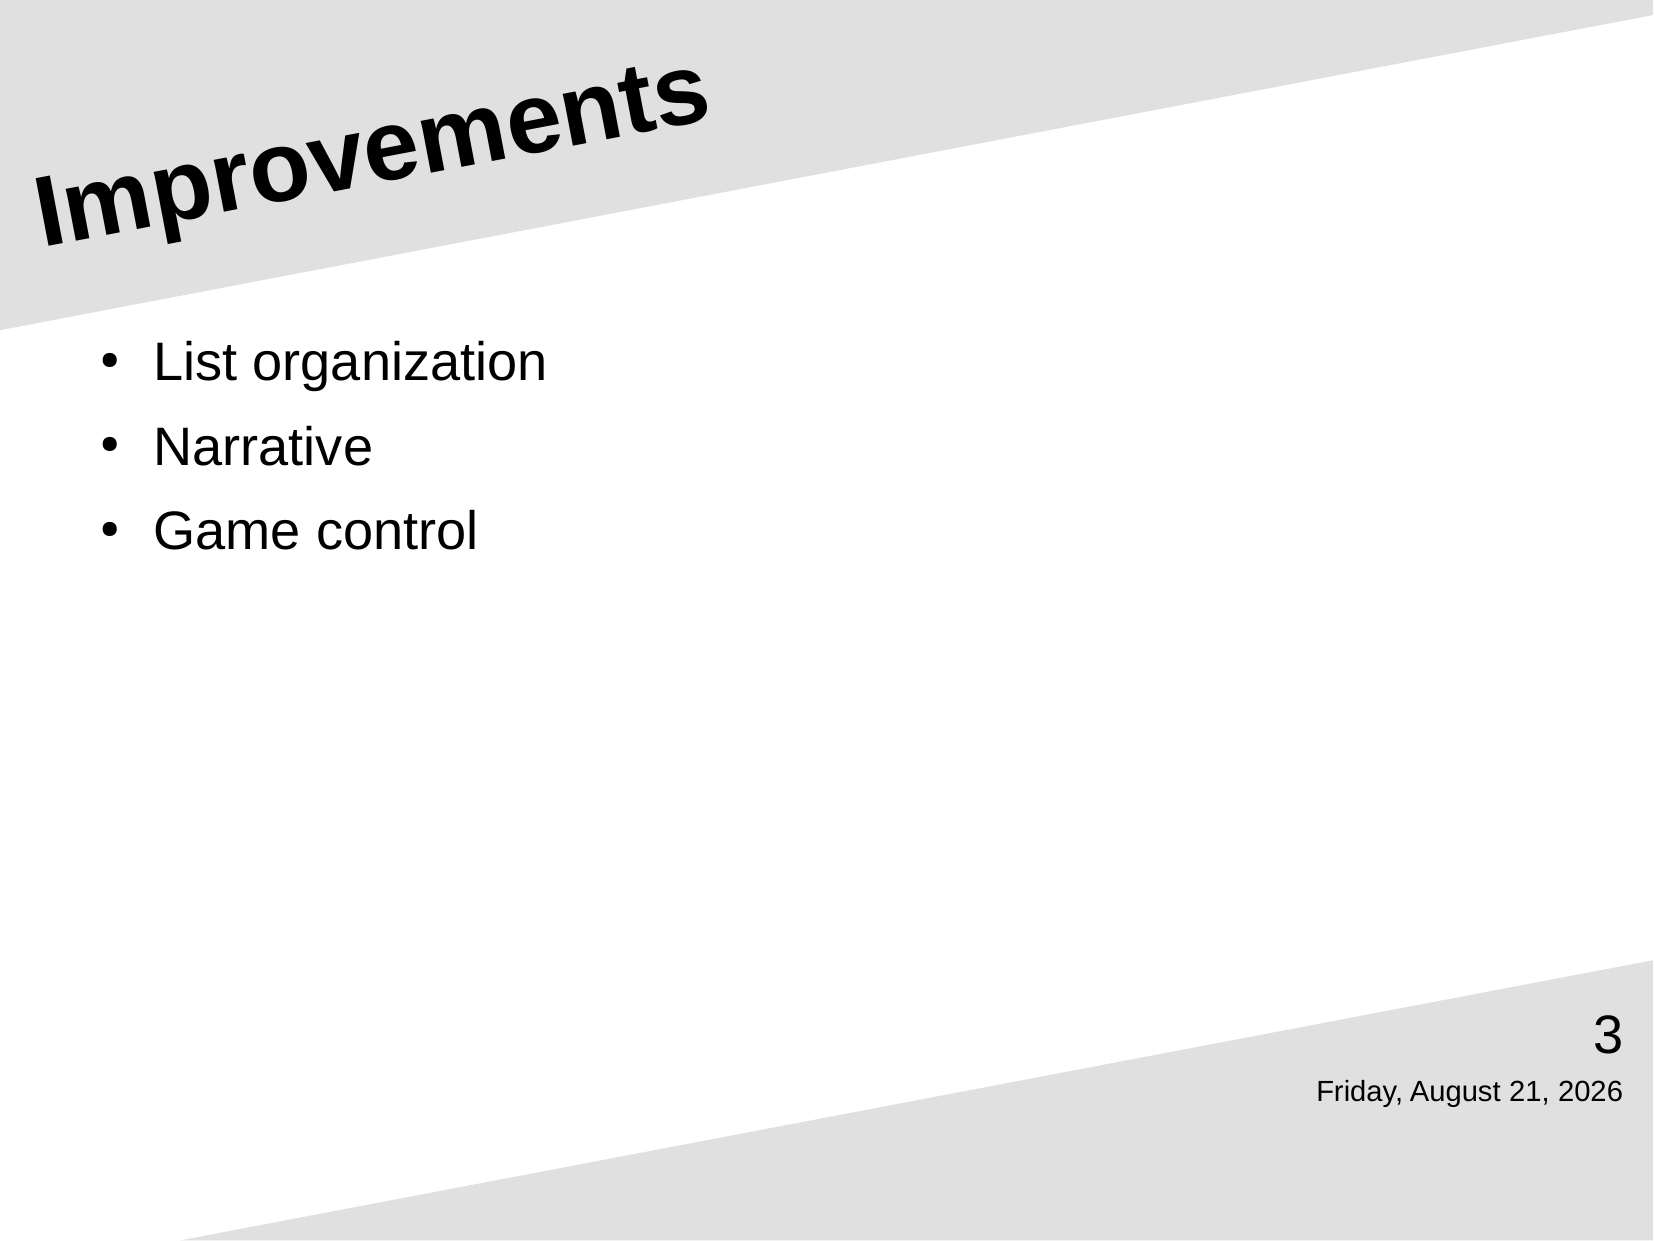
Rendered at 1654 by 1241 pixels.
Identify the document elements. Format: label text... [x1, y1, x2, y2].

list List organization Narrative Game control [82, 331, 1538, 1052]
title Improvements [16, 0, 1518, 315]
